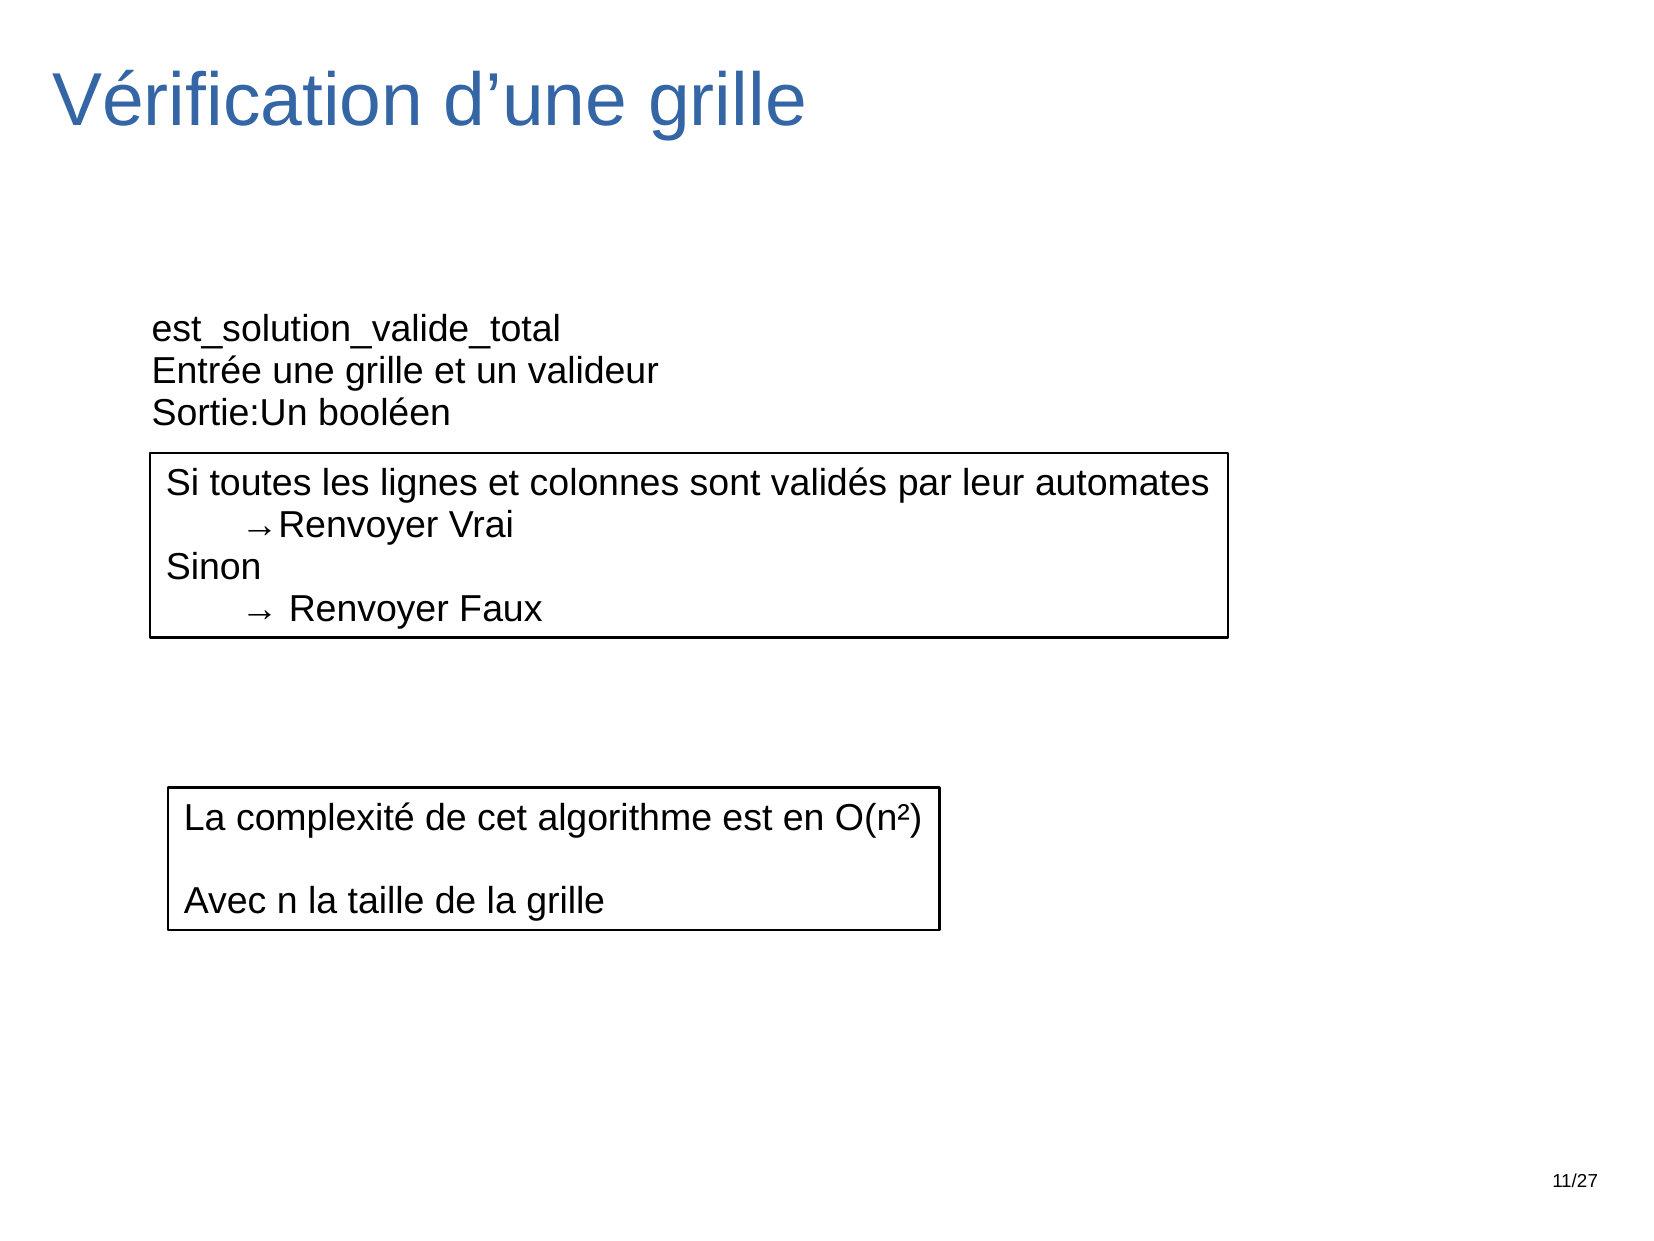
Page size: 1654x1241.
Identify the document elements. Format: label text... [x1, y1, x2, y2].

text_box 11/27 [1537, 1162, 1614, 1199]
text_box Vérification d’une grille [37, 50, 863, 151]
text_box est_solution_valide_total Entrée une grille et un valideur Sortie:Un booléen [136, 300, 676, 441]
text_box La complexité de cet algorithme est en O(n²) Avec n la taille de la grille [168, 787, 940, 931]
text_box Si toutes les lignes et colonnes sont validés par leur automates →Renvoyer Vrai Sinon → Renvoyer Faux [150, 452, 1228, 638]
